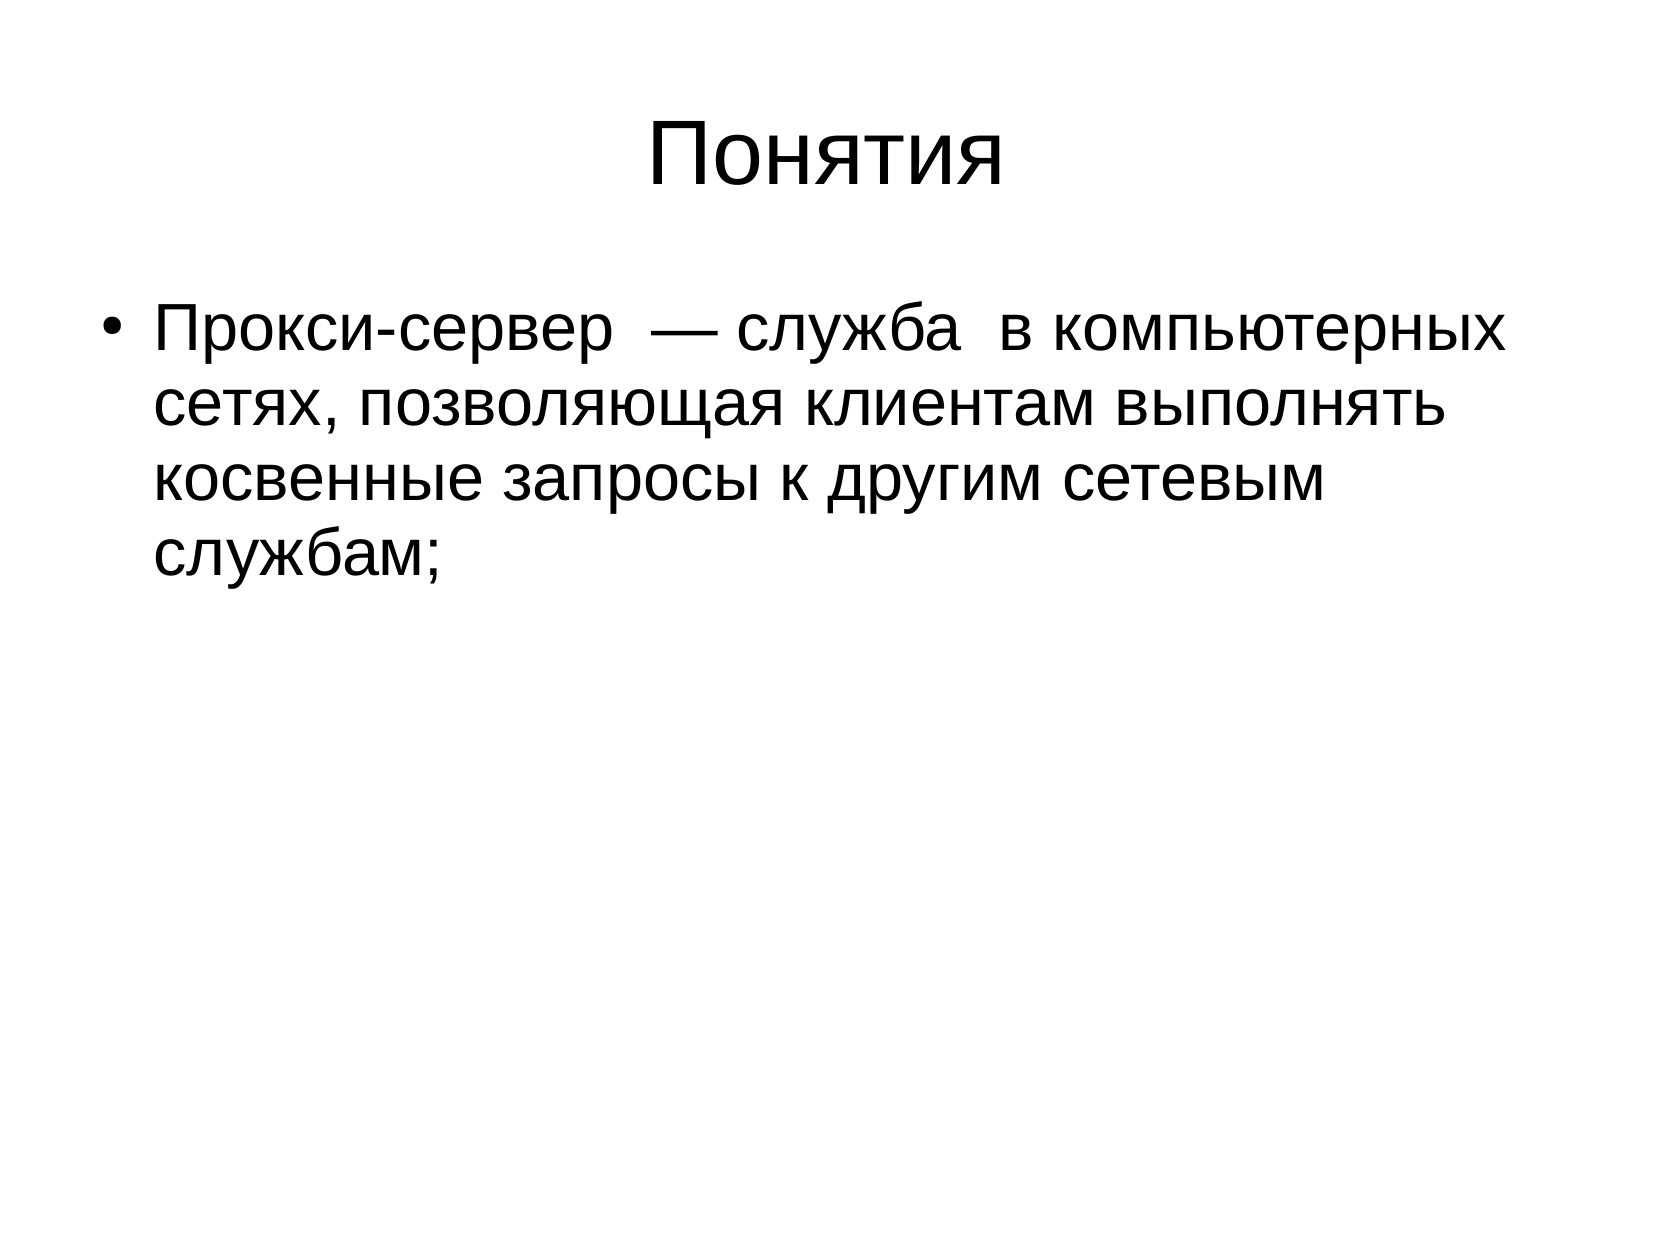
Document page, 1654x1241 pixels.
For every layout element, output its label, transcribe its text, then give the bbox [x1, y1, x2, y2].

list Прокси-сервер — служба в компьютерных сетях, позволяющая клиентам выполнять косвенные запросы к другим сетевым службам; [82, 290, 1571, 1010]
title Понятия [82, 49, 1571, 257]
